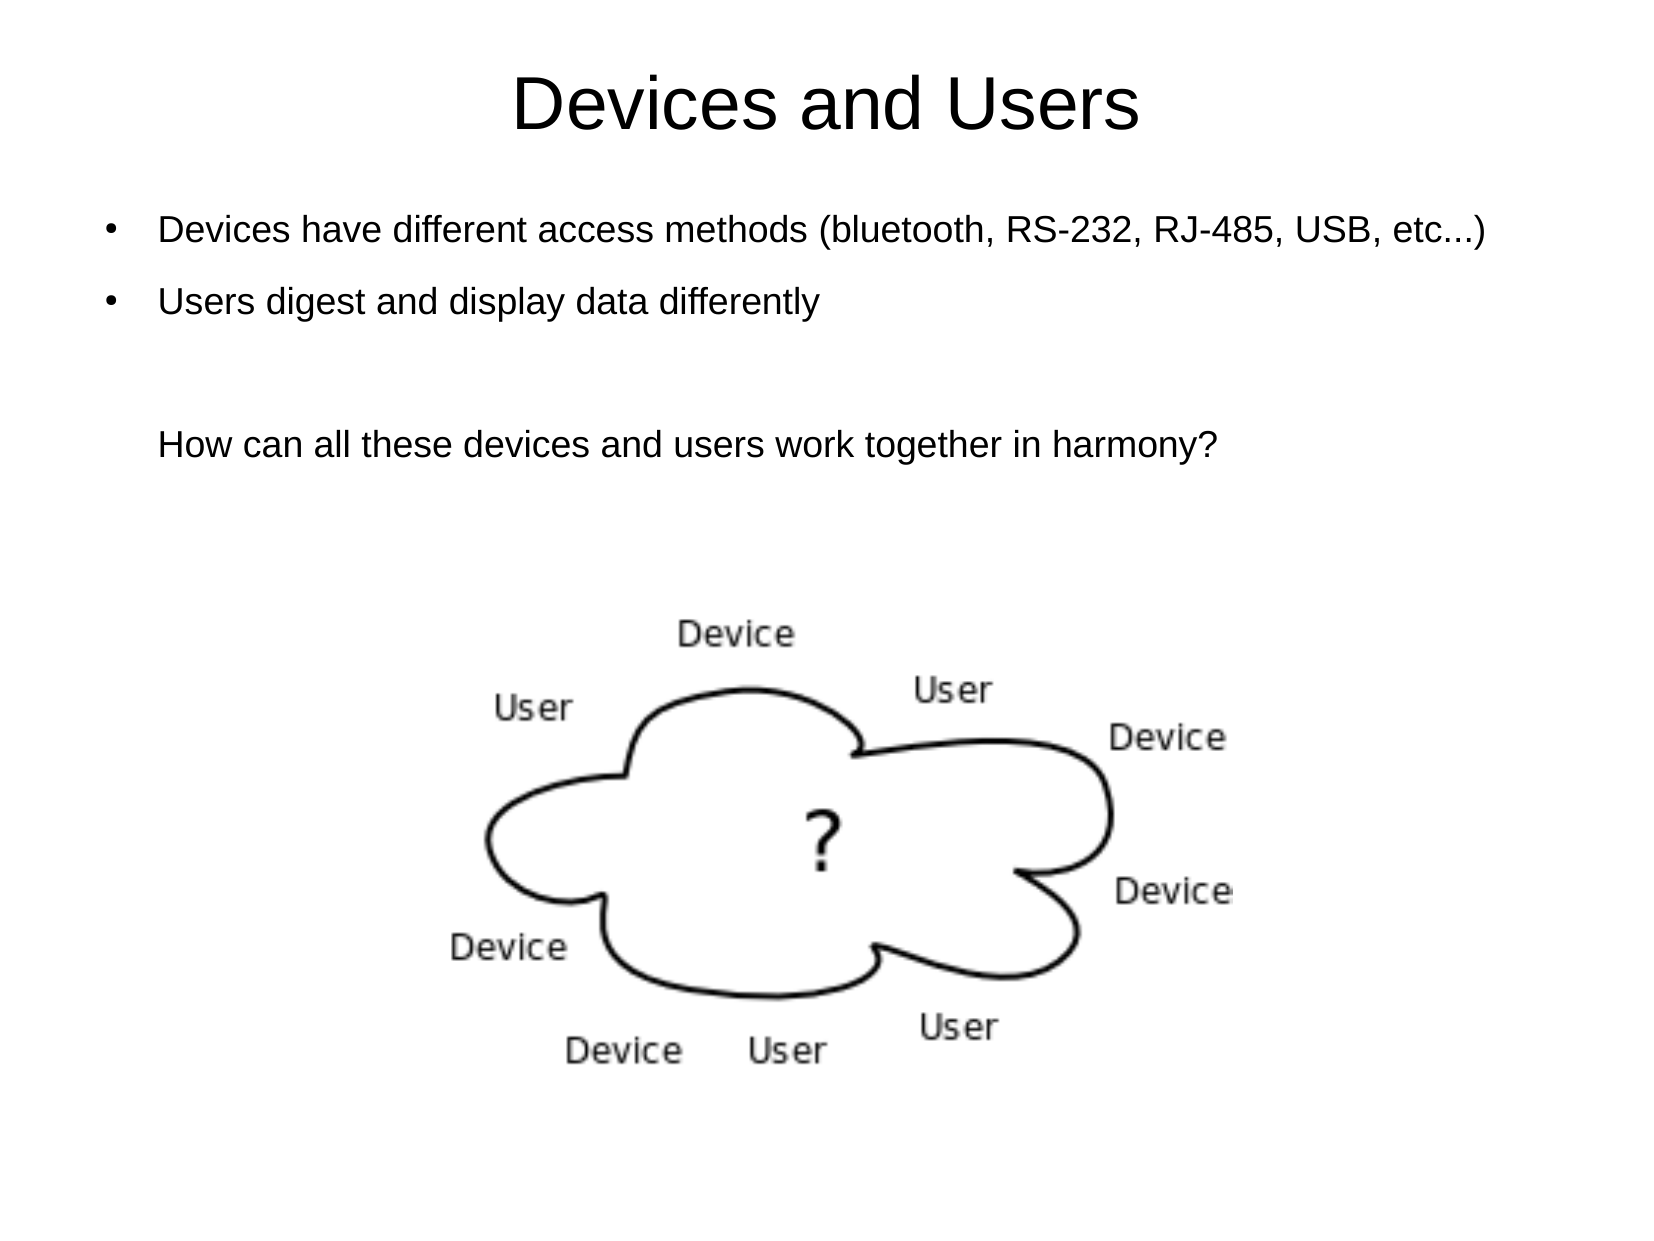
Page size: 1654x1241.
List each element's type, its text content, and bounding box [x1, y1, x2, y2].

list Devices have different access methods (bluetooth, RS-232, RJ-485, USB, etc...) Users digest and display data differently How can all these devices and users work together in harmony? [86, 208, 1576, 1201]
title Devices and Users [82, 56, 1571, 151]
